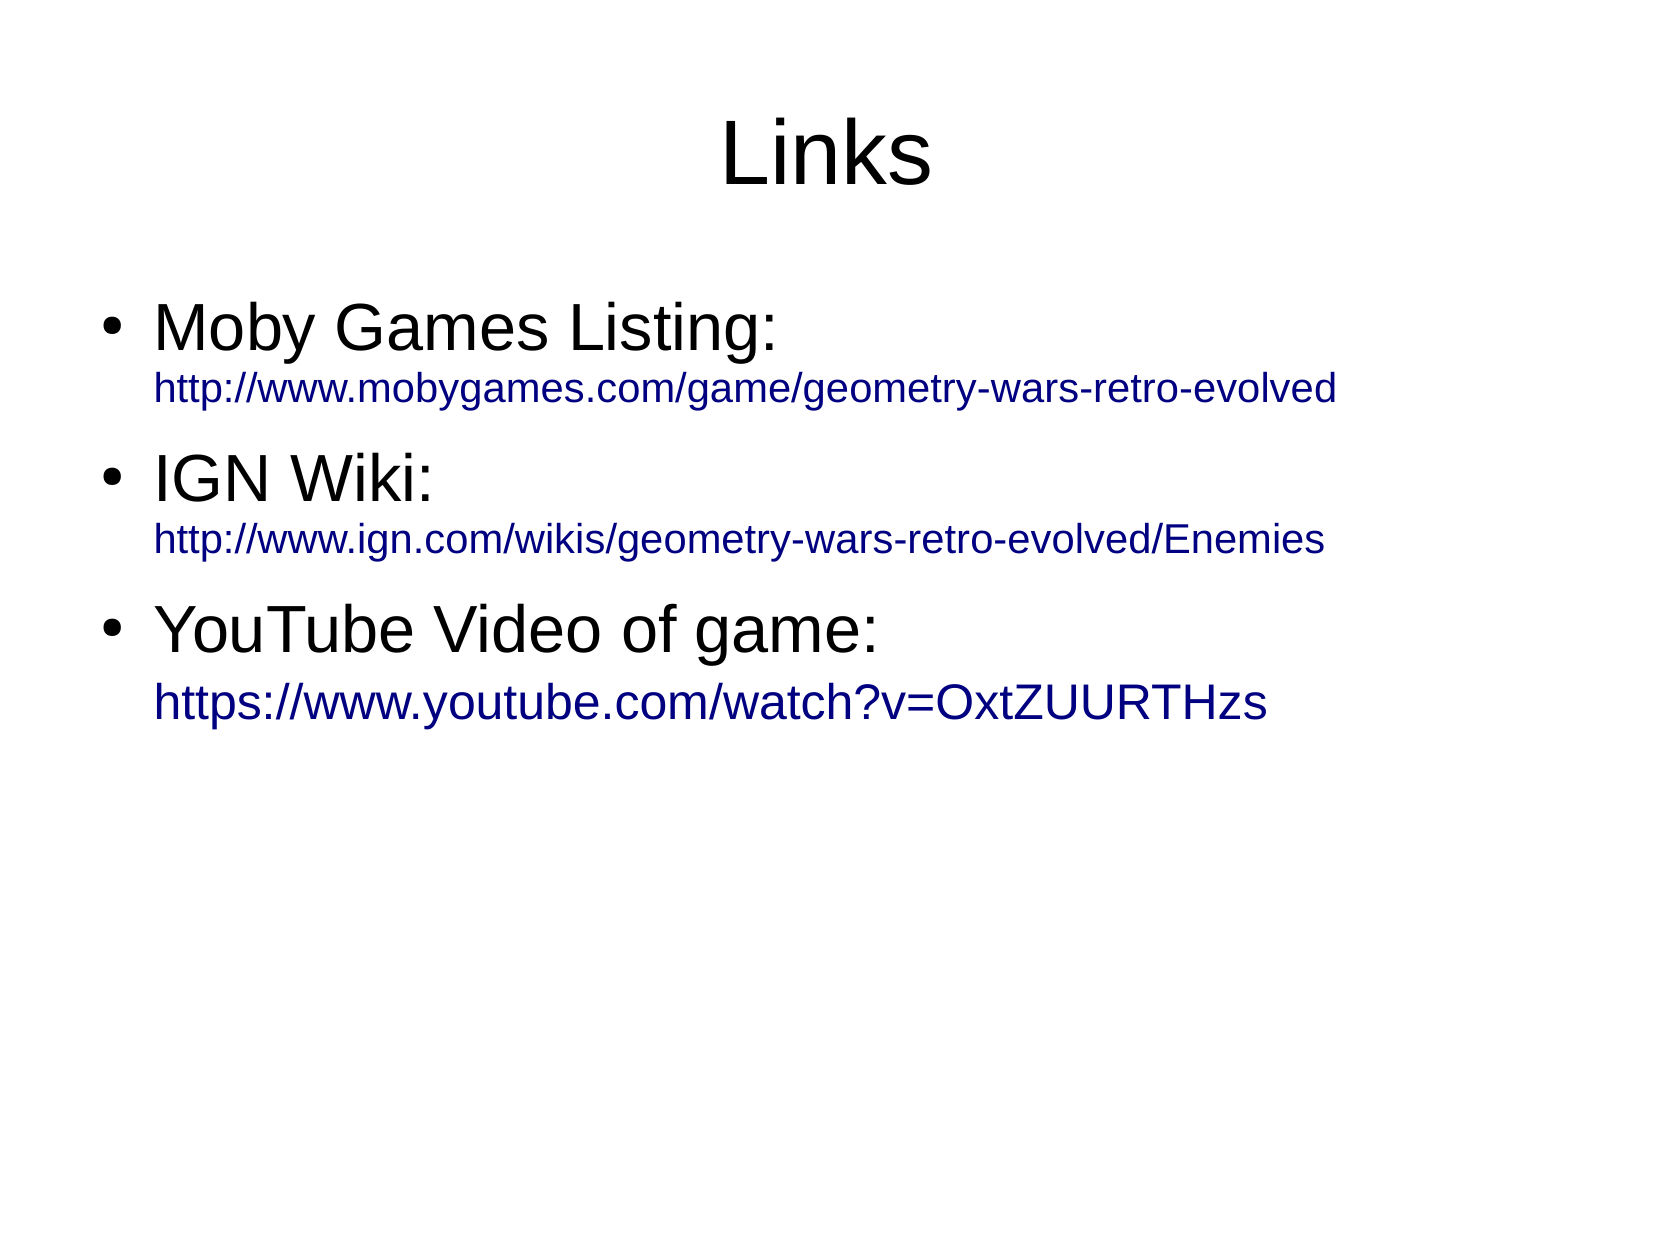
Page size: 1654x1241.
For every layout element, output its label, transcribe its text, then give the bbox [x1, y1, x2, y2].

list Moby Games Listing: http://www.mobygames.com/game/geometry-wars-retro-evolved IGN Wiki: http://www.ign.com/wikis/geometry-wars-retro-evolved/Enemies YouTube Video of game:https://www.youtube.com/watch?v=OxtZUURTHzs [82, 290, 1571, 1109]
title Links [82, 49, 1571, 257]
